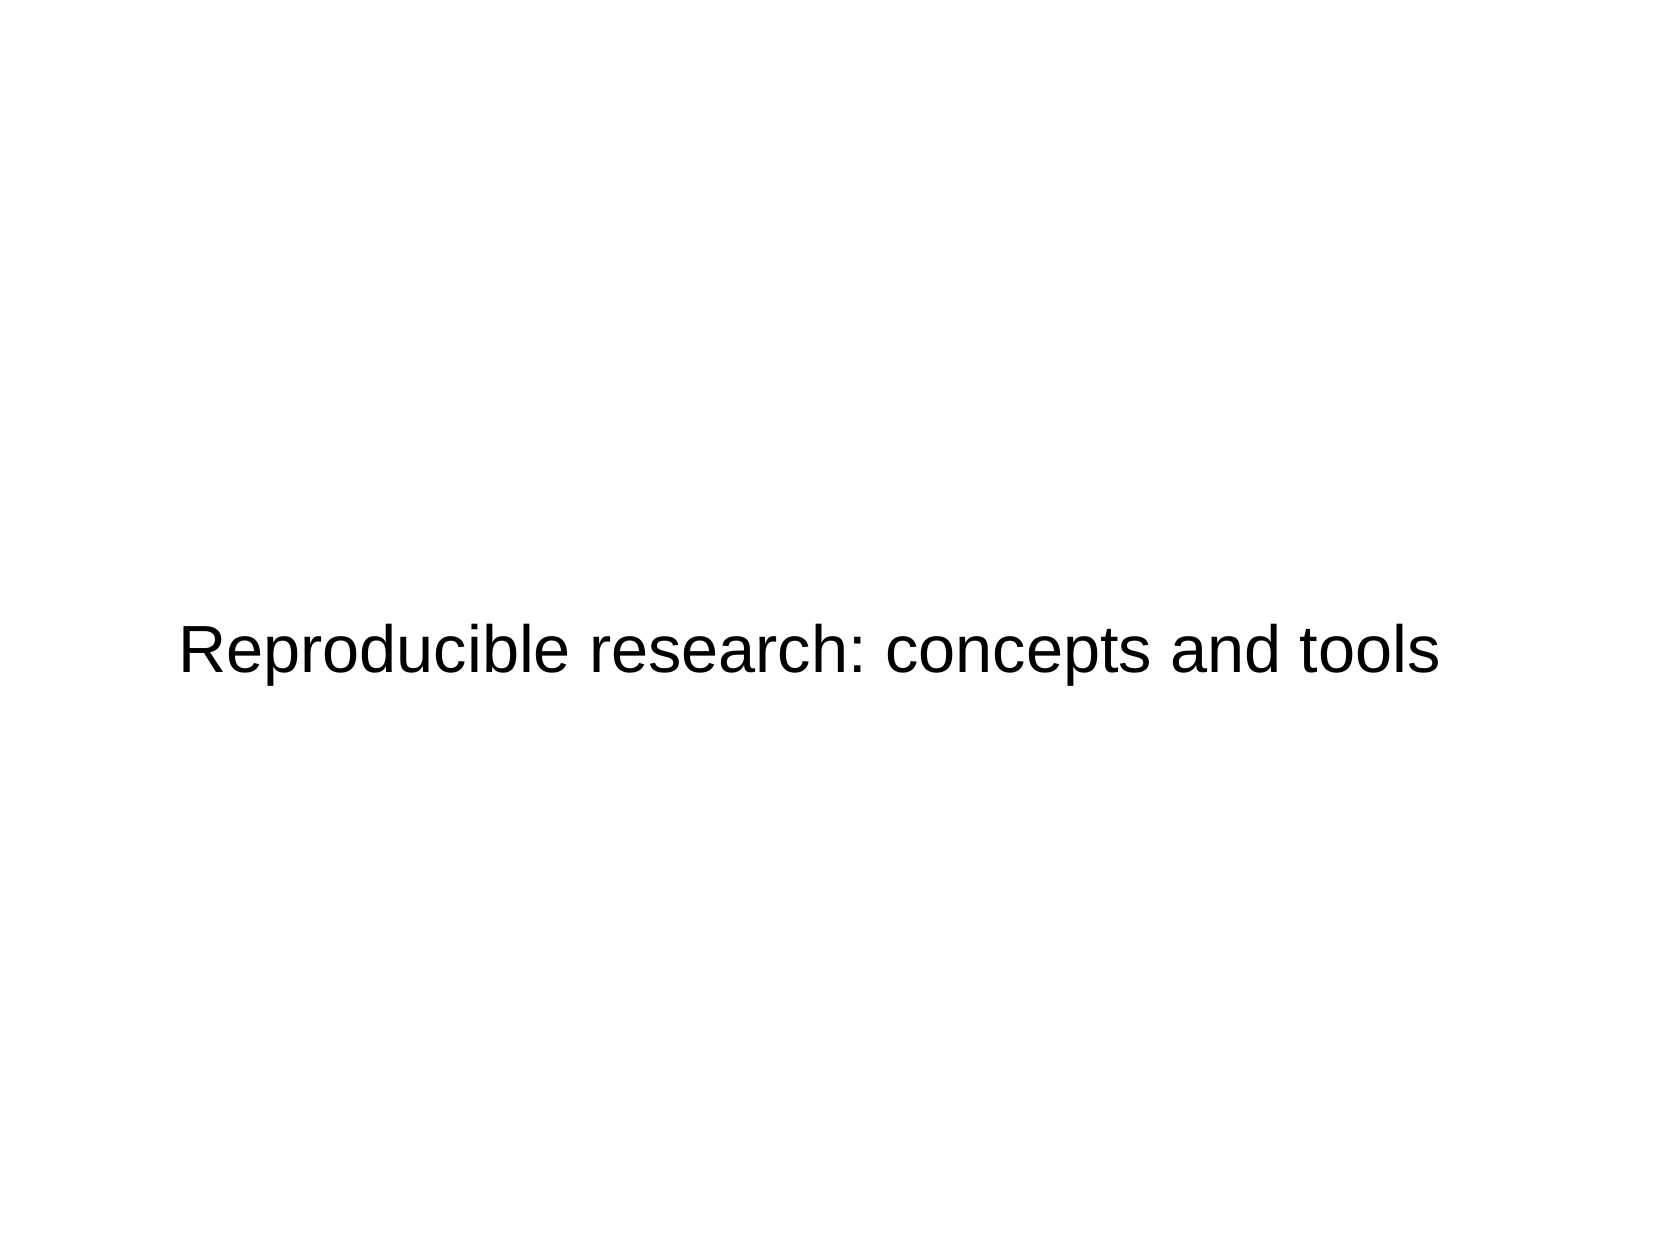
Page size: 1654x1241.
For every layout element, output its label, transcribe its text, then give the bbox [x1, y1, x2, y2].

subtitle Reproducible research: concepts and tools [82, 290, 1538, 1010]
